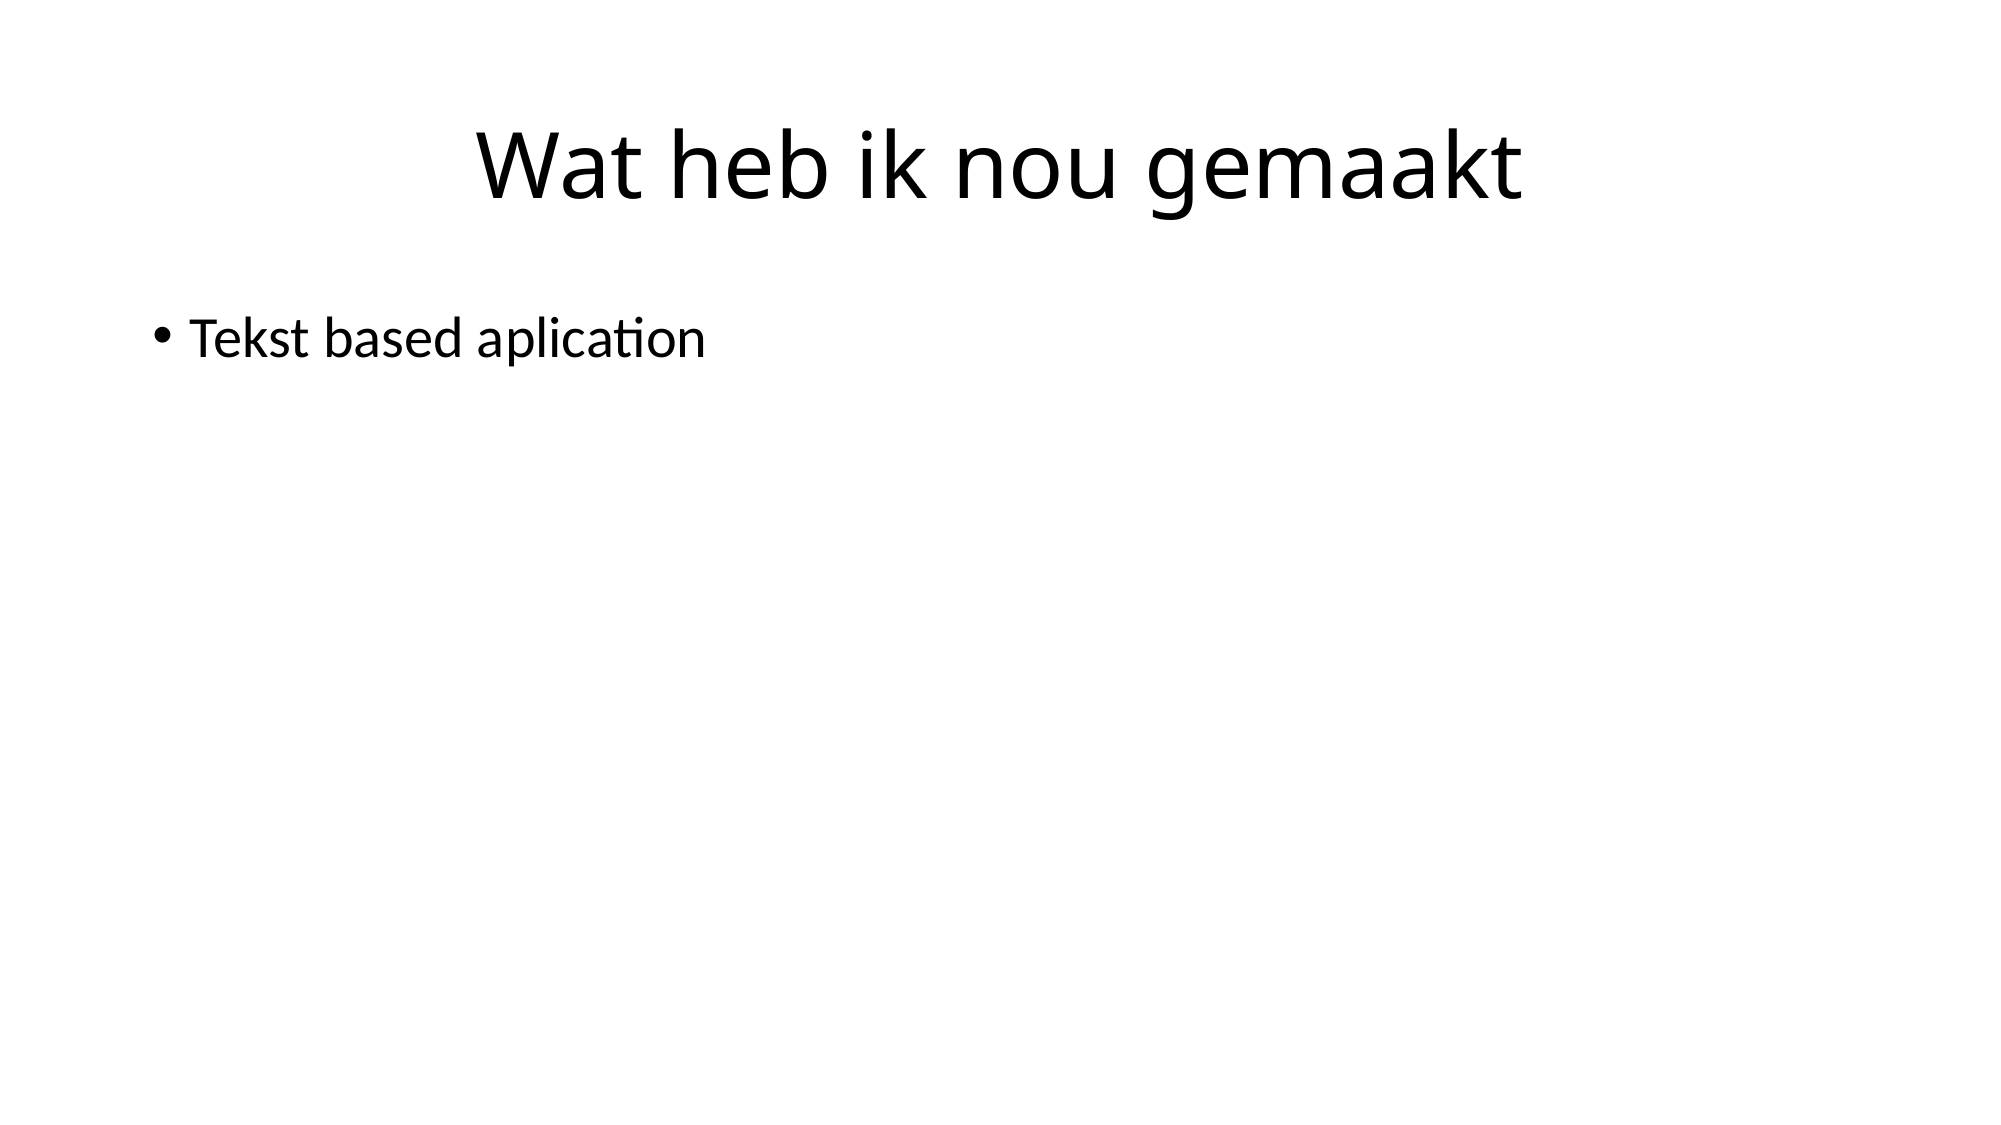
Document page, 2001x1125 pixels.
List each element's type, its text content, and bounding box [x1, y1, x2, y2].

list Tekst based aplication [137, 299, 1863, 1014]
title Wat heb ik nou gemaakt [137, 59, 1863, 278]
